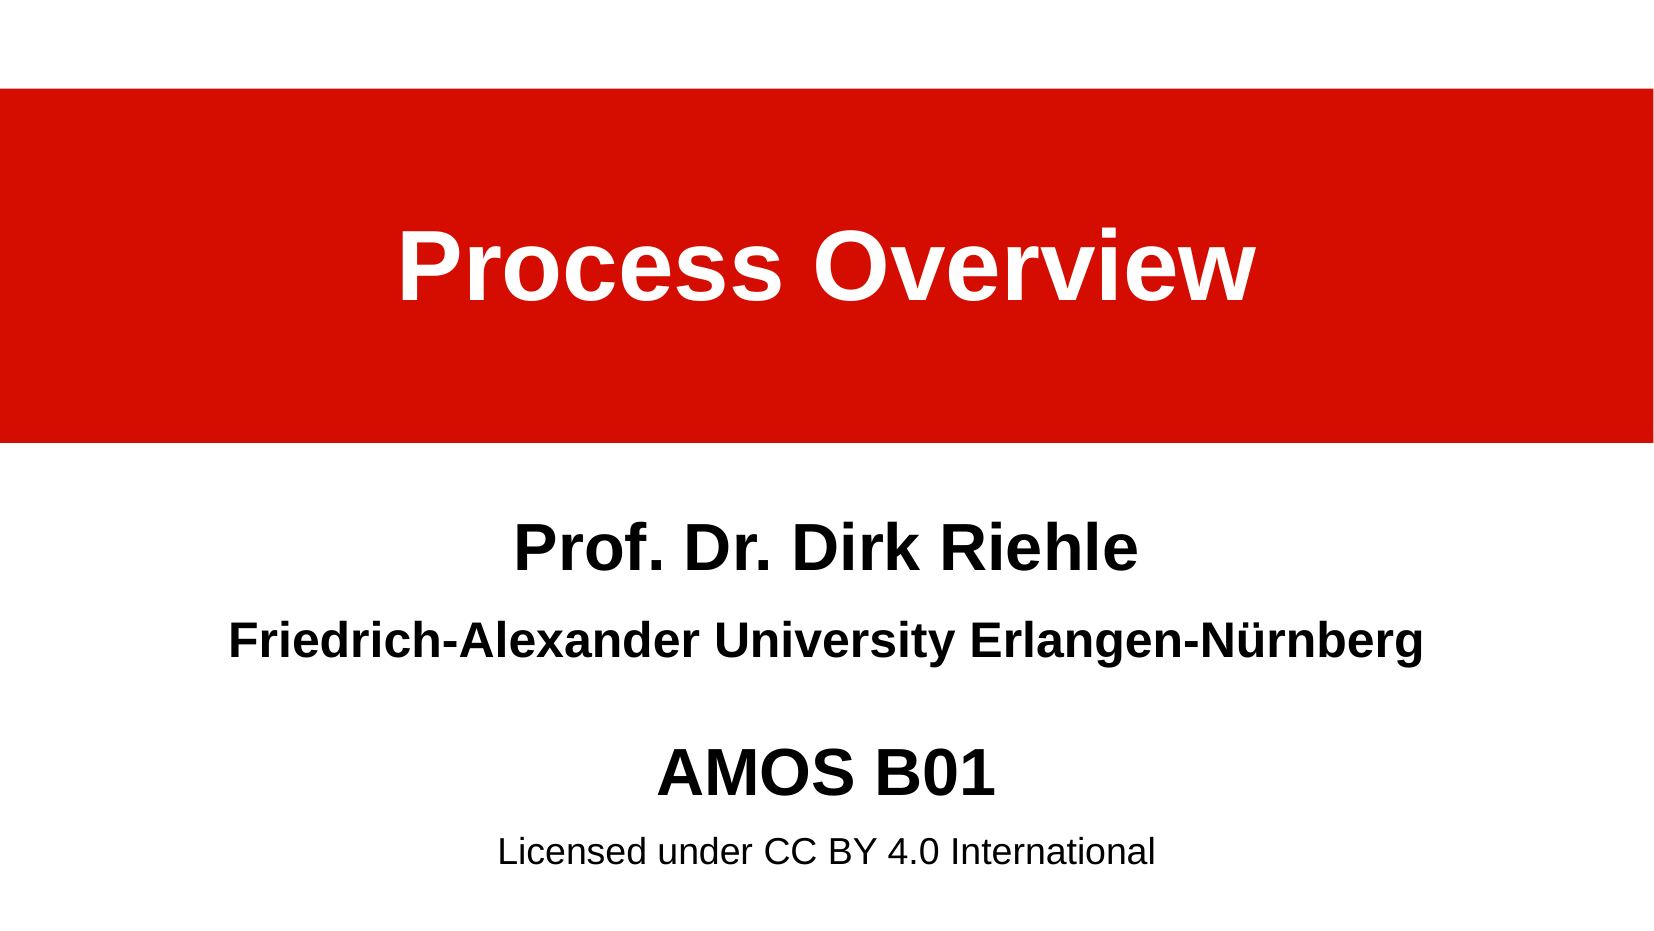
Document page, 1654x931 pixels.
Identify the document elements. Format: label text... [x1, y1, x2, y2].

title Process Overview [0, 88, 1654, 443]
subtitle Prof. Dr. Dirk Riehle Friedrich-Alexander University Erlangen-Nürnberg AMOS B01 Licensed under CC BY 4.0 International [29, 472, 1625, 886]
